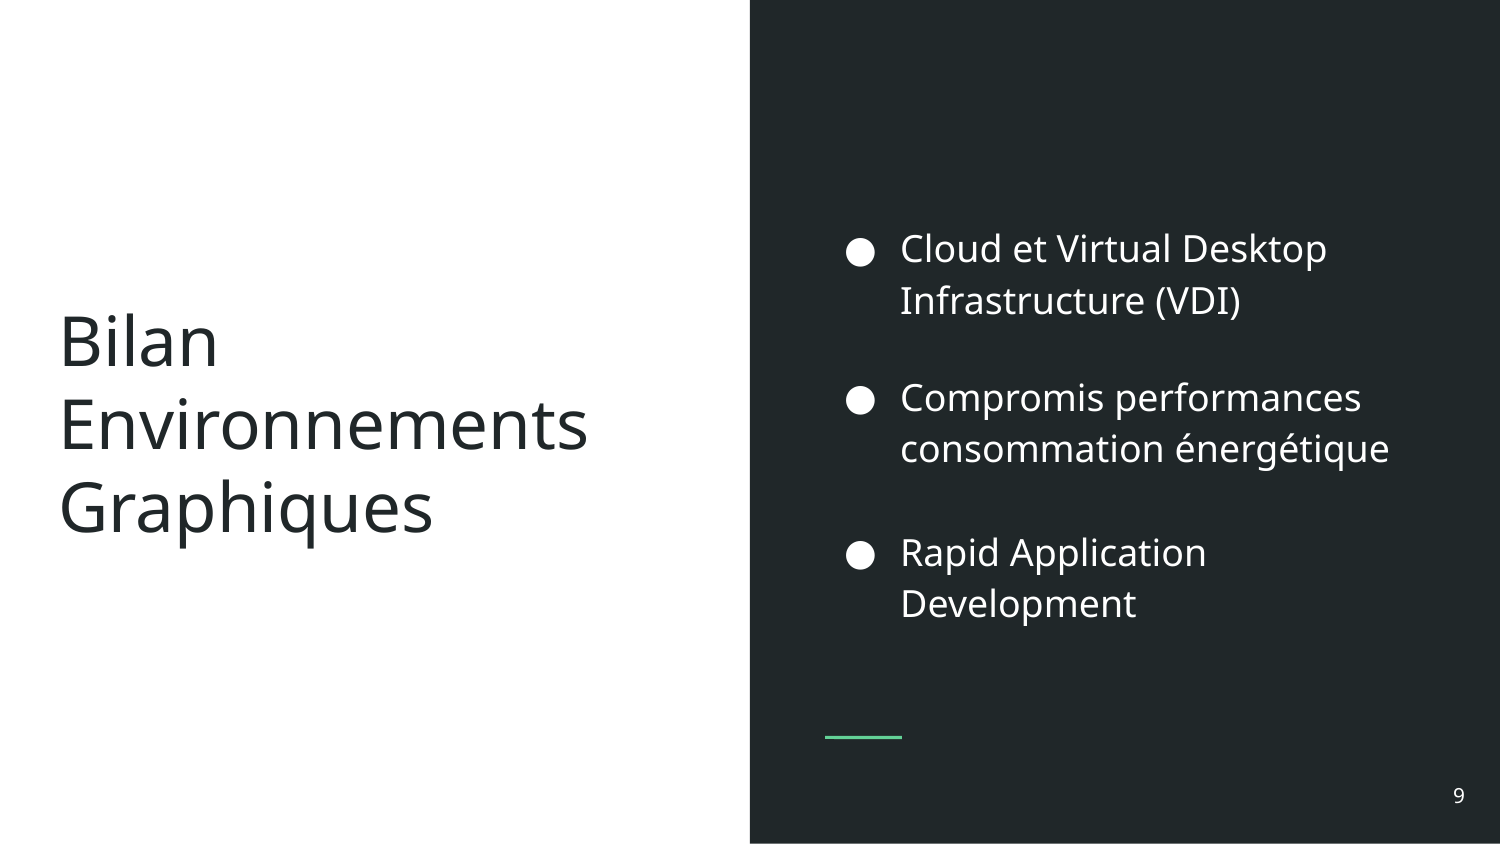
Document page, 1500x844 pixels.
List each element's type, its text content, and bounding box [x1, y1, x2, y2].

slide_number <numéro> [1389, 764, 1480, 830]
list Cloud et Virtual Desktop Infrastructure (VDI) Compromis performances consommation énergétique Rapid Application Development [810, 118, 1440, 725]
title Bilan Environnements Graphiques [43, 281, 708, 562]
